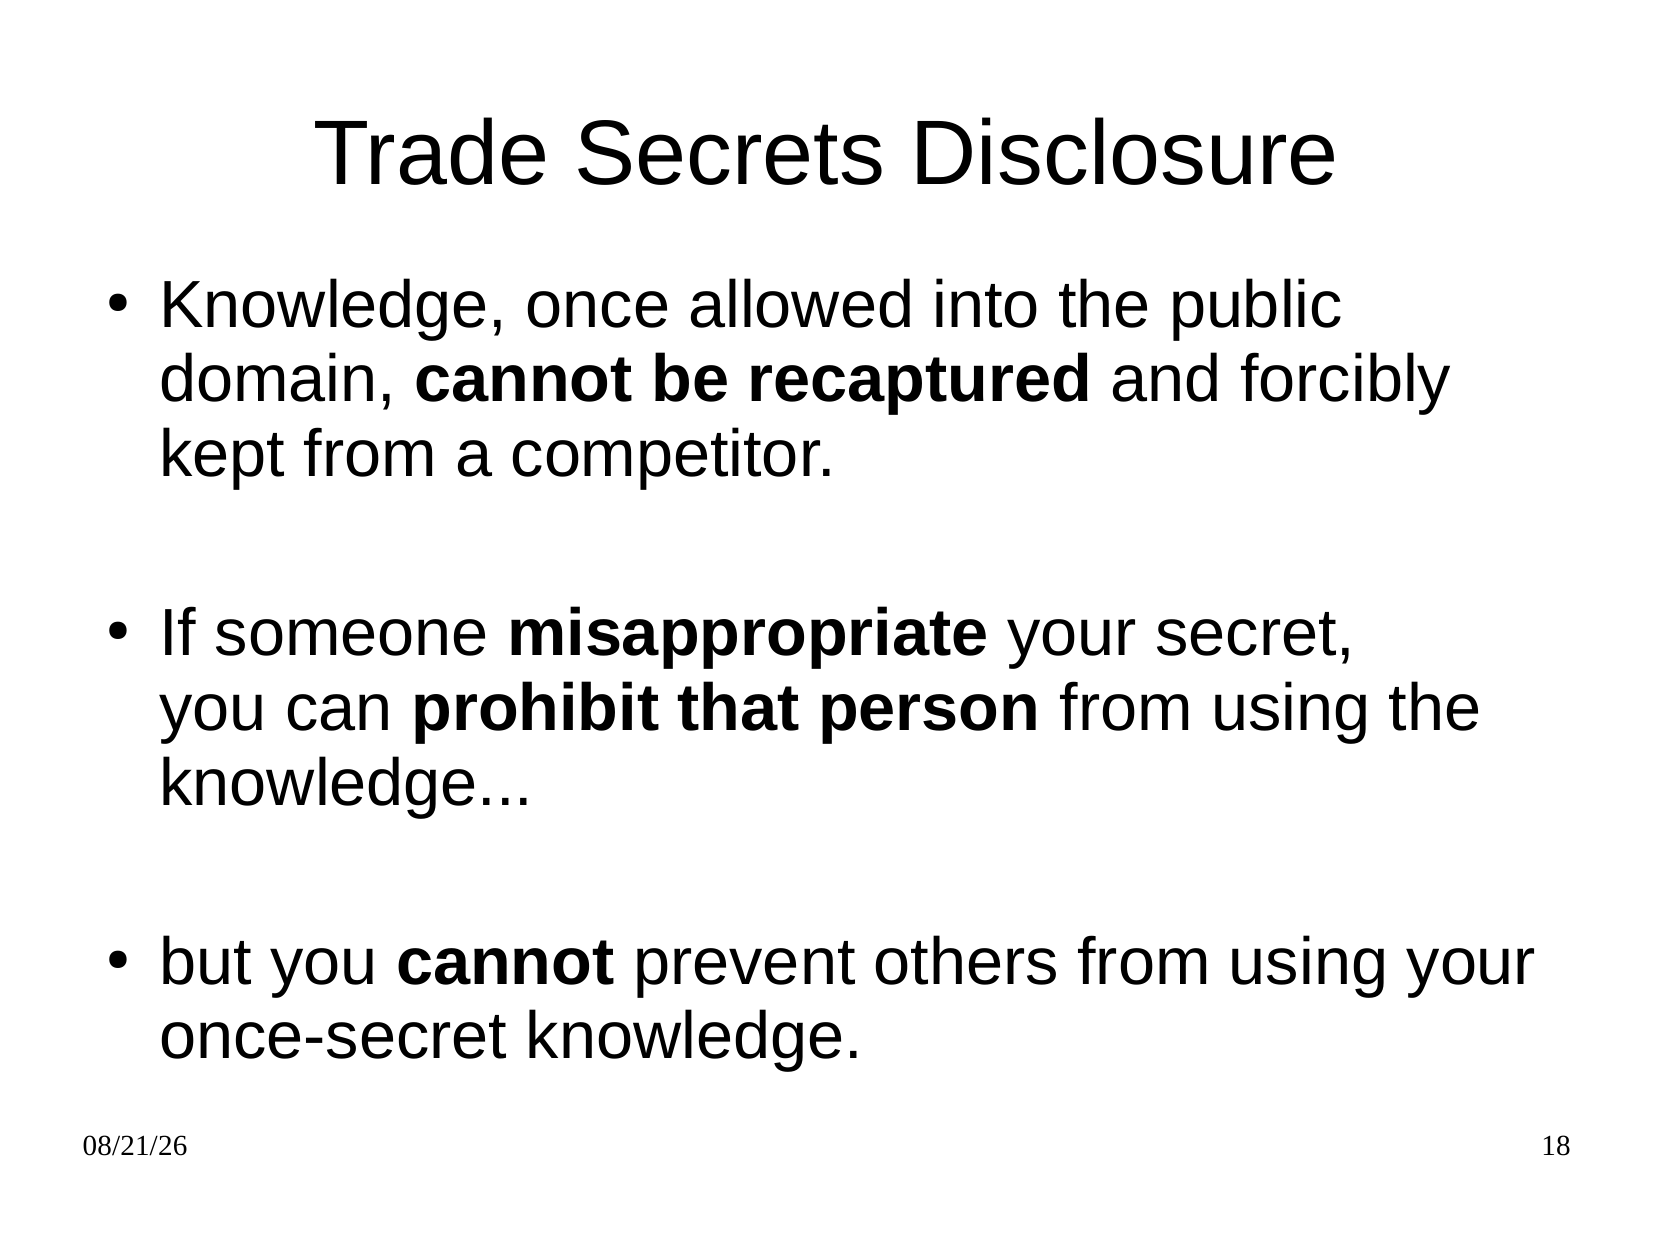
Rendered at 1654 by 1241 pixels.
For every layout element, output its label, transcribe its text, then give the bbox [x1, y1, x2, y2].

title Trade Secrets Disclosure [82, 49, 1571, 257]
list Knowledge, once allowed into the public domain, cannot be recaptured and forcibly kept from a competitor. If someone misappropriate your secret, you can prohibit that person from using the knowledge... but you cannot prevent others from using your once-secret knowledge. [88, 266, 1577, 1074]
